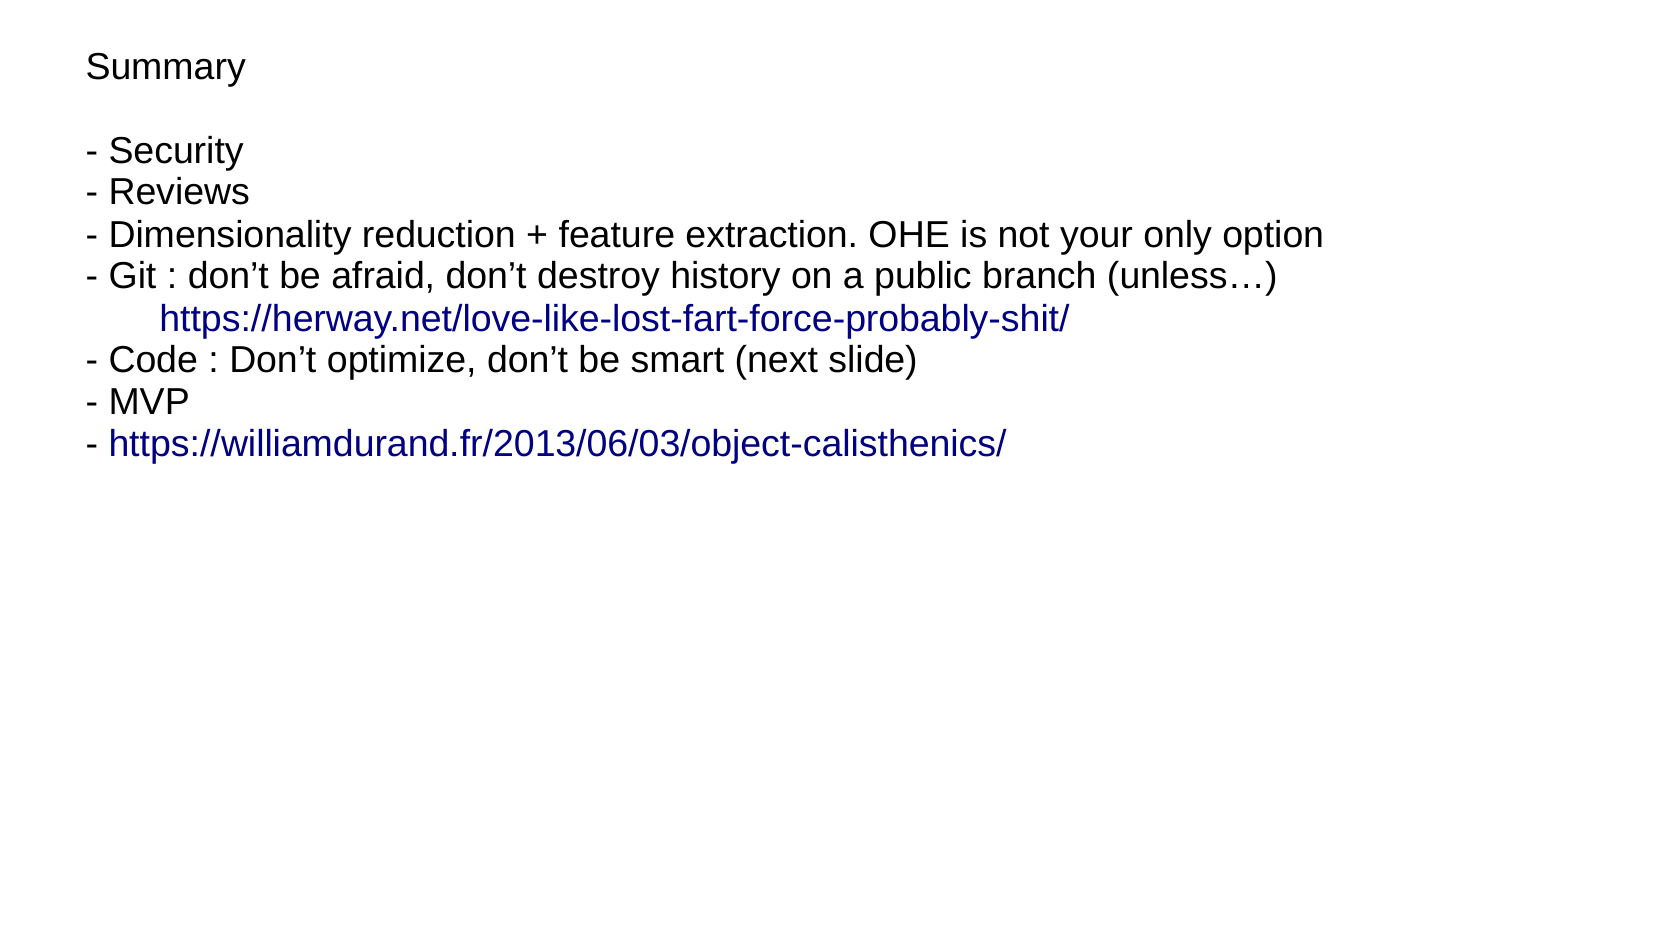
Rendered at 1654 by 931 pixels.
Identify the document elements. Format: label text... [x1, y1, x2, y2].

text_box Summary - Security - Reviews - Dimensionality reduction + feature extraction. OHE is not your only option - Git : don’t be afraid, don’t destroy history on a public branch (unless…) https://herway.net/love-like-lost-fart-force-probably-shit/ - Code : Don’t optimize, don’t be smart (next slide) - MVP - https://williamdurand.fr/2013/06/03/object-calisthenics/ [70, 37, 1630, 780]
